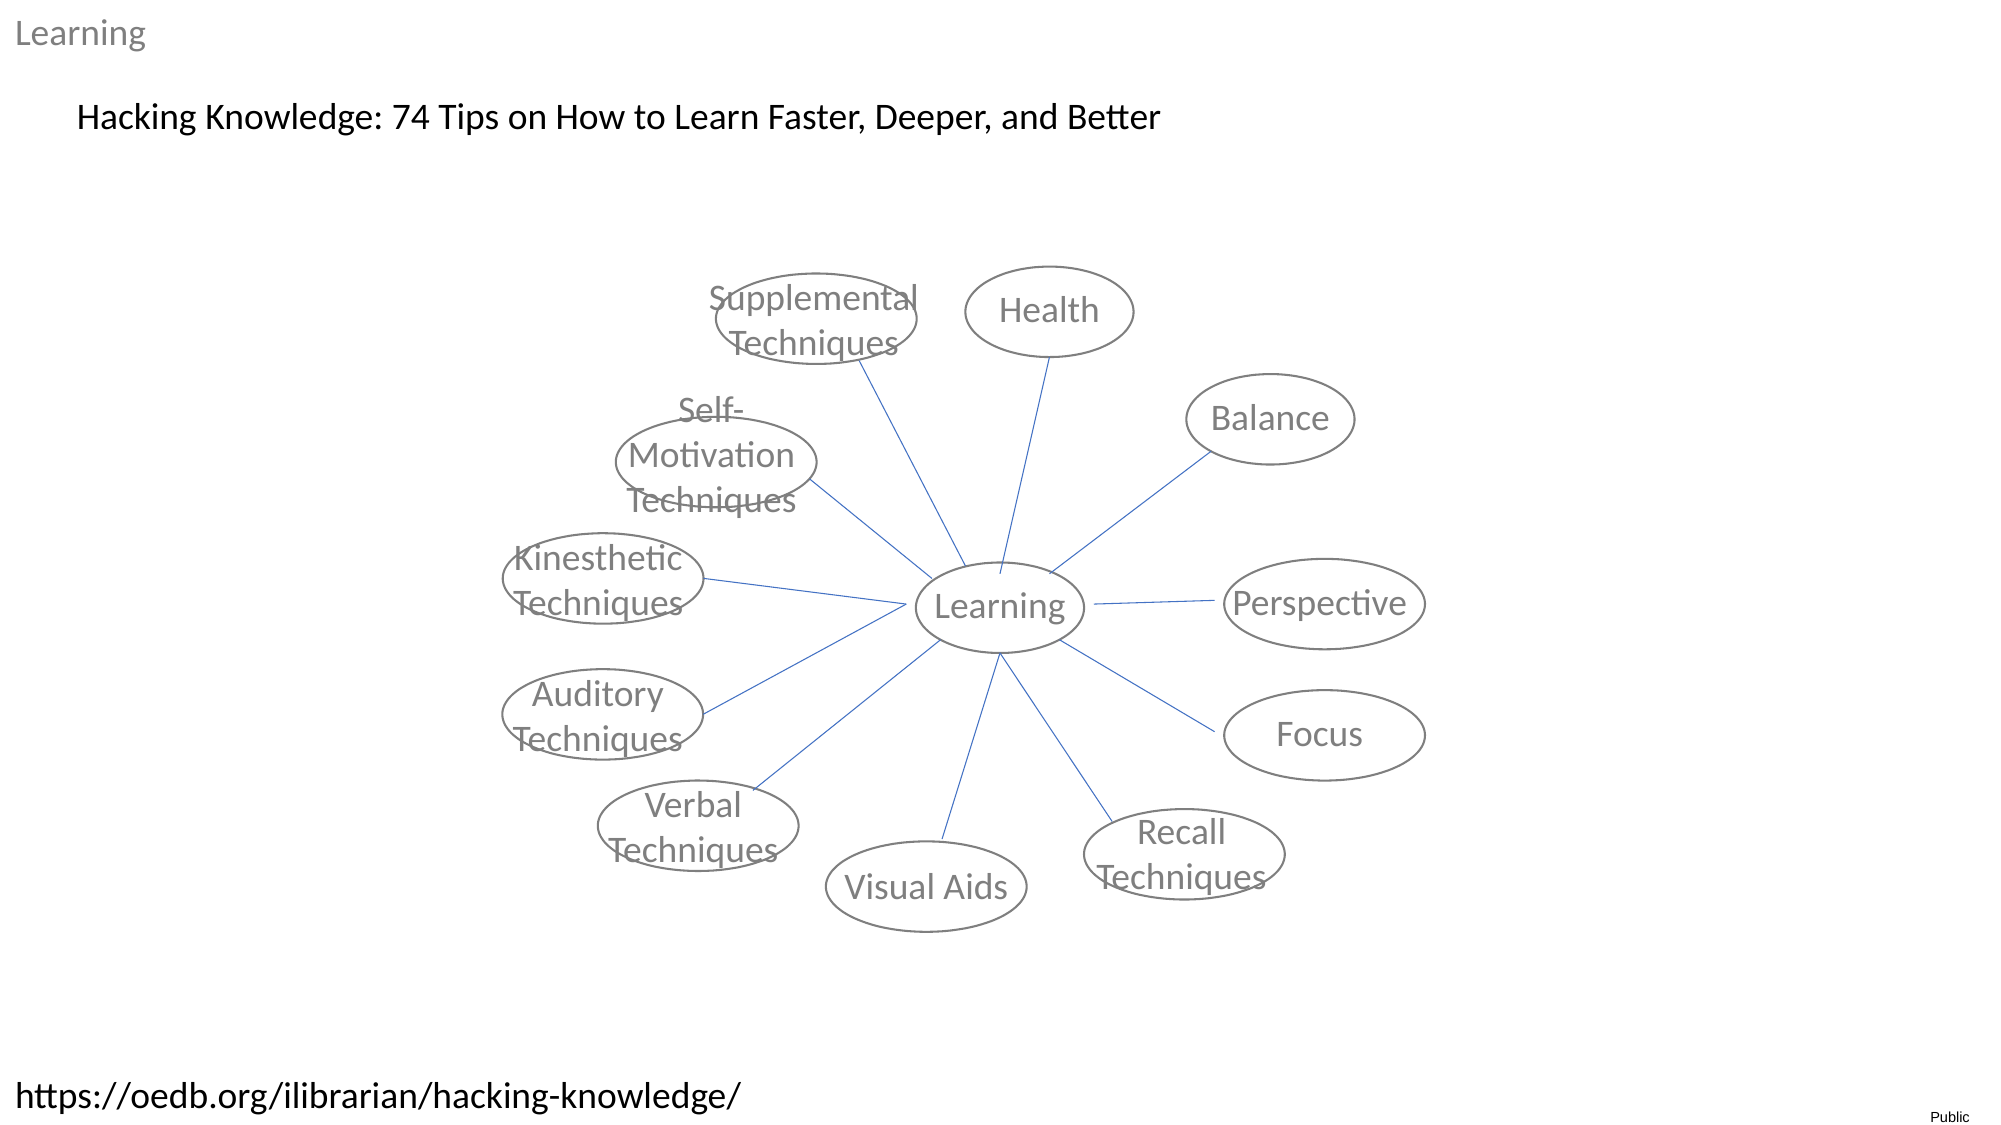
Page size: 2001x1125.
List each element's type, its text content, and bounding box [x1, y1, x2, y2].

text_box [1202, 446, 1339, 465]
text_box Focus [1214, 701, 1426, 762]
text_box Learning [906, 573, 1094, 635]
text_box [1243, 631, 1406, 650]
text_box [1243, 762, 1406, 781]
text_box Balance [1176, 385, 1365, 446]
text_box [982, 339, 1117, 358]
text_box Auditory Techniques [492, 661, 704, 768]
text_box [995, 266, 1104, 277]
text_box [1258, 558, 1391, 570]
text_box [1001, 562, 1050, 573]
text_box [1259, 690, 1390, 701]
text_box [856, 841, 996, 854]
text_box [946, 562, 1001, 573]
text_box Recall Techniques [1076, 799, 1287, 906]
text_box Learning [0, 0, 321, 61]
text_box Supplemental Techniques [685, 265, 942, 372]
text_box [932, 635, 1068, 653]
text_box https://oedb.org/ilibrarian/hacking-knowledge/ [0, 1063, 2000, 1124]
text_box Health [955, 277, 1144, 339]
text_box Verbal Techniques [588, 772, 799, 879]
text_box Kinesthetic Techniques [493, 525, 704, 632]
text_box Visual Aids [821, 854, 1032, 915]
text_box [1215, 374, 1326, 385]
text_box Self-Motivation Techniques [606, 377, 817, 530]
text_box Perspective [1214, 570, 1426, 631]
text_box Hacking Knowledge: 74 Tips on How to Learn Faster, Deeper, and Better [61, 84, 1195, 145]
text_box [848, 915, 1005, 932]
